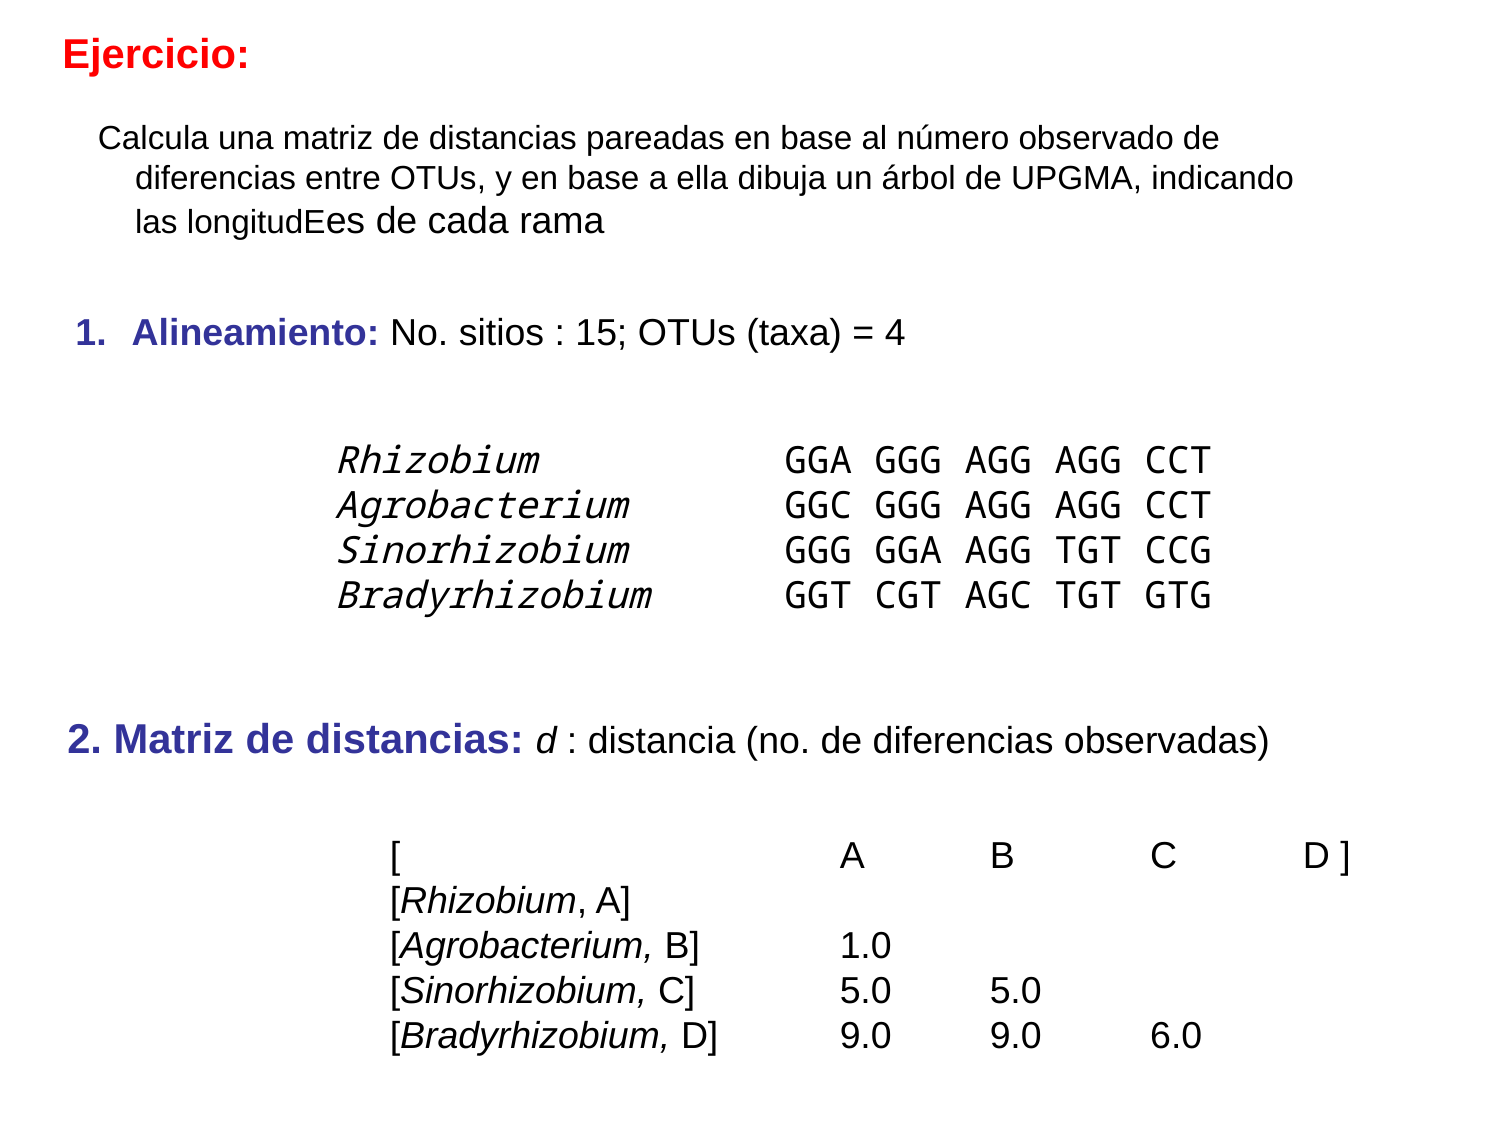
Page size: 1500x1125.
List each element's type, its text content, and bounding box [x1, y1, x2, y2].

text_box Alineamiento: No. sitios : 15; OTUs (taxa) = 4 [60, 299, 922, 361]
text_box Rhizobium GGA GGG AGG AGG CCT Agrobacterium GGC GGG AGG AGG CCT Sinorhizobium GGG GGA AGG TGT CCG Bradyrhizobium GGT CGT AGC TGT GTG [284, 428, 1417, 625]
text_box Ejercicio: Calcula una matriz de distancias pareadas en base al número observado de diferencias entre OTUs, y en base a ella dibuja un árbol de UPGMA, indicando las longitudEes de cada rama [47, 19, 1320, 250]
text_box 2. Matriz de distancias: d : distancia (no. de diferencias observadas) [52, 704, 1398, 770]
text_box [ A B C D ] [Rhizobium, A] [Agrobacterium, B] 1.0 [Sinorhizobium, C] 5.0 5.0 [Bradyrhizobium, D] 9.0 9.0 6.0 [339, 822, 1367, 1064]
